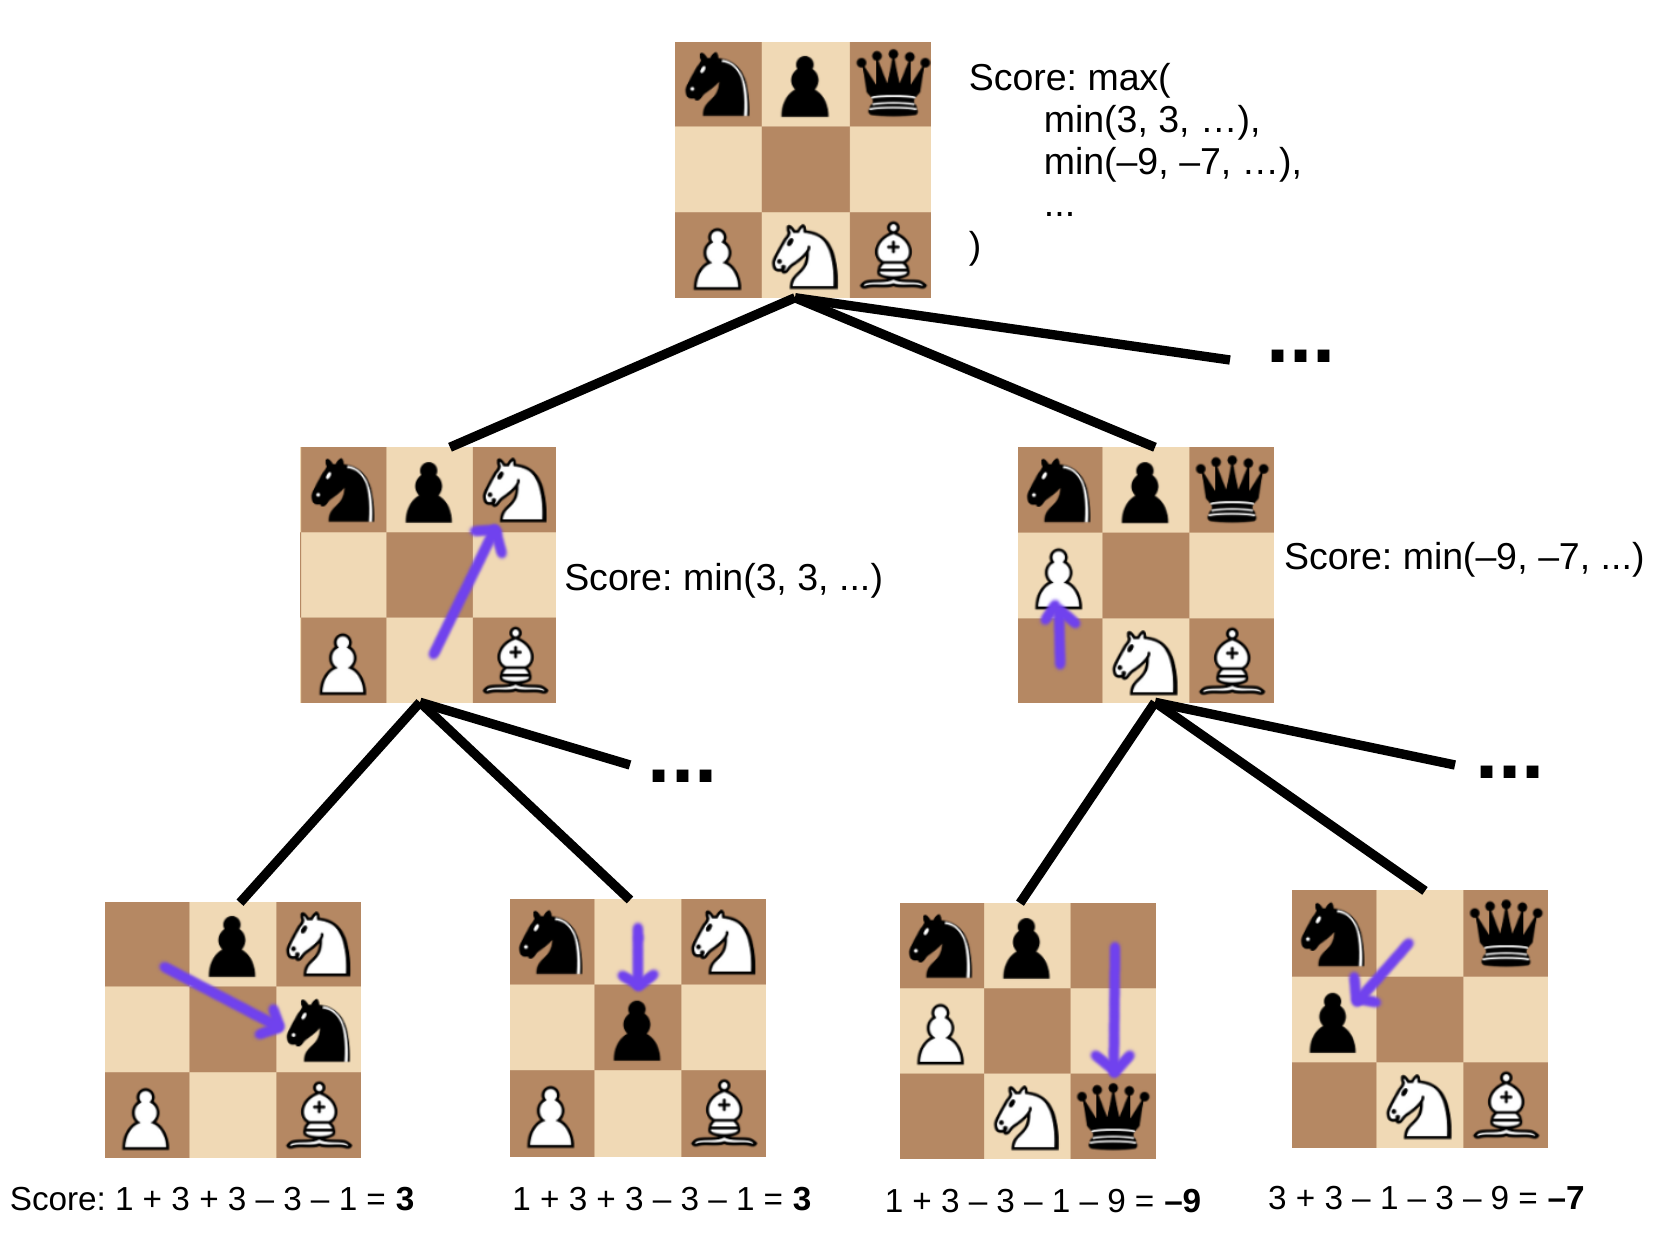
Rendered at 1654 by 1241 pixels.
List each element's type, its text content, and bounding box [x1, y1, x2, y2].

picture [675, 42, 931, 298]
picture [900, 903, 1156, 1159]
text_box ... [1460, 696, 1561, 805]
picture [300, 447, 556, 703]
text_box 1 + 3 + 3 – 3 – 1 = 3 [497, 1173, 962, 1241]
text_box 3 + 3 – 1 – 3 – 9 = –7 [1253, 1172, 1654, 1241]
text_box ... [1251, 279, 1351, 388]
picture [1292, 890, 1548, 1148]
text_box ... [633, 699, 733, 808]
text_box 1 + 3 – 3 – 1 – 9 = –9 [870, 1174, 1253, 1241]
picture [1018, 447, 1274, 703]
text_box Score: min(–9, –7, ...) [1269, 528, 1654, 586]
picture [510, 899, 766, 1157]
picture [105, 902, 361, 1158]
text_box Score: min(3, 3, ...) [549, 549, 899, 606]
text_box Score: 1 + 3 + 3 – 3 – 1 = 3 [0, 1173, 459, 1241]
text_box Score: max( min(3, 3, …), min(–9, –7, …), ... ) [954, 48, 1318, 274]
